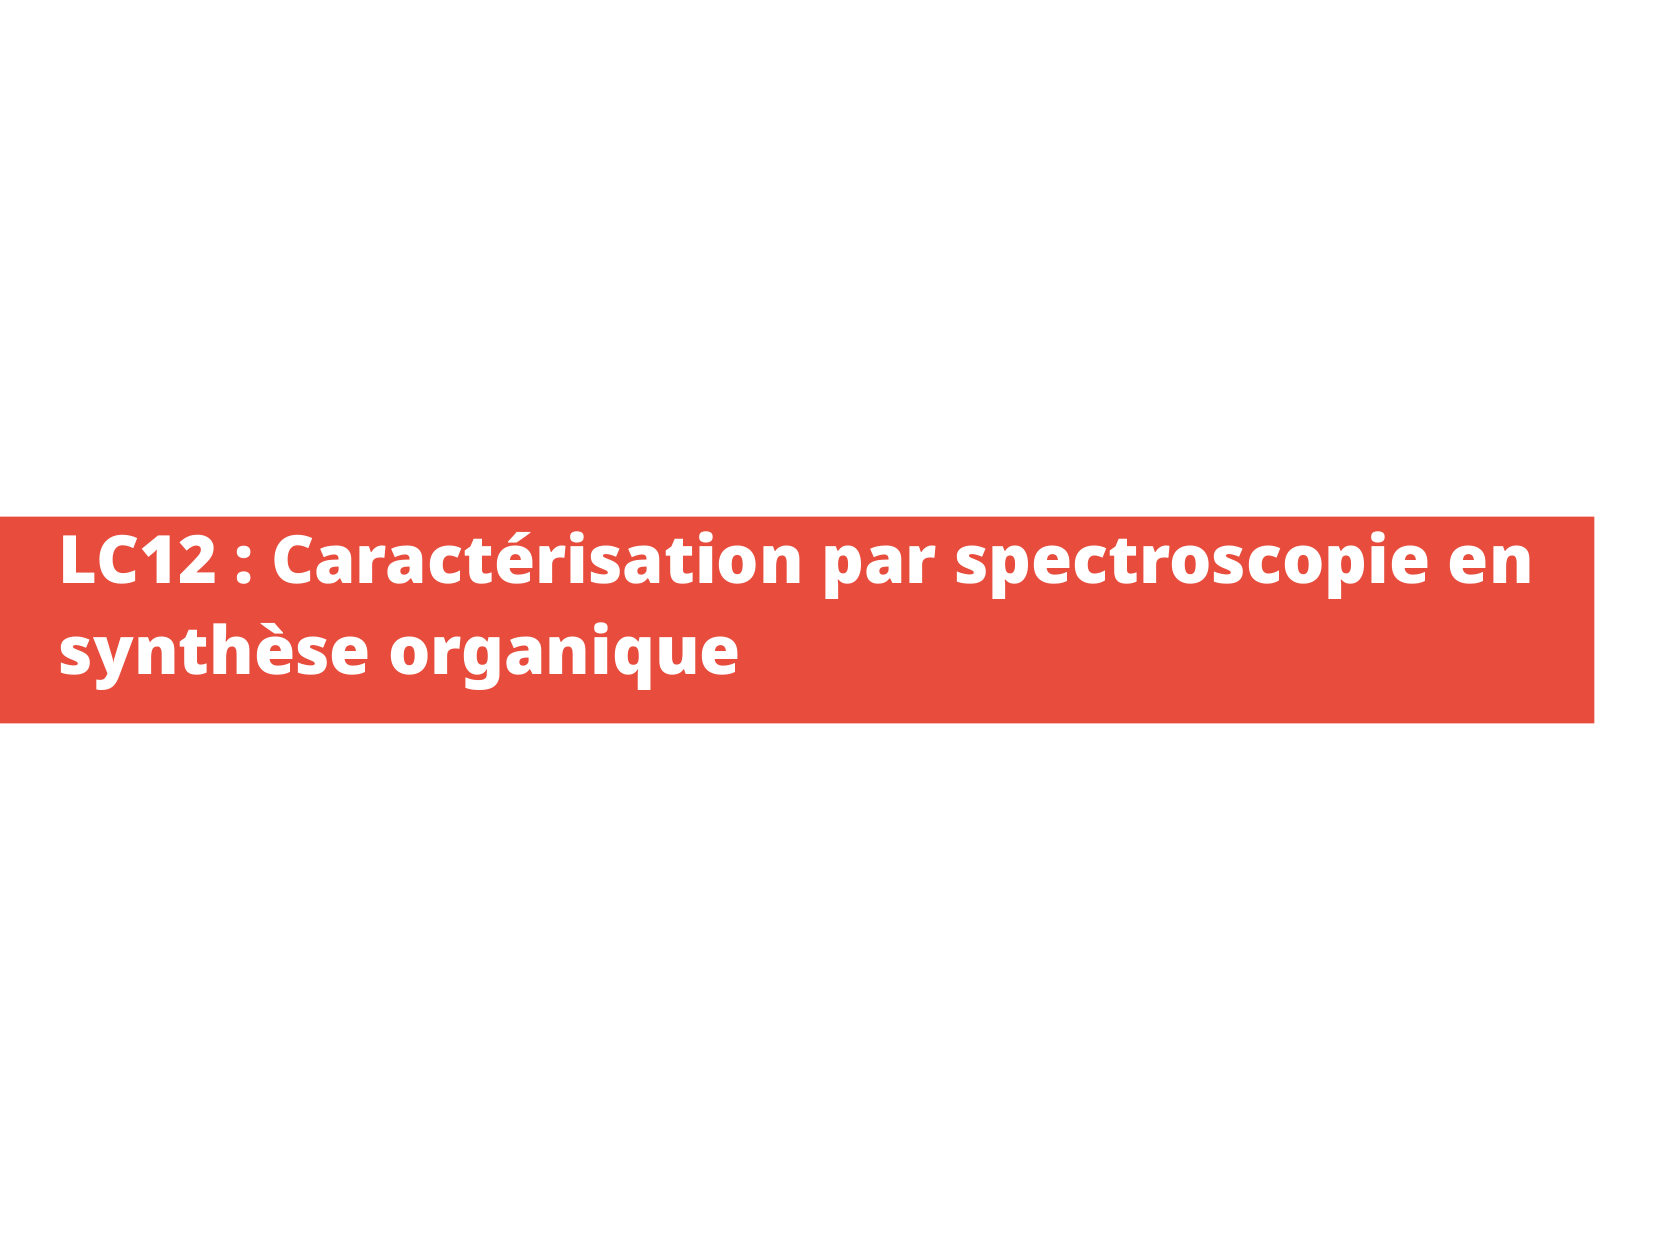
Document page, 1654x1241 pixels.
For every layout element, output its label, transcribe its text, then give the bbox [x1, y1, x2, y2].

title LC12 : Caractérisation par spectroscopie en synthèse organique [59, 546, 1595, 694]
